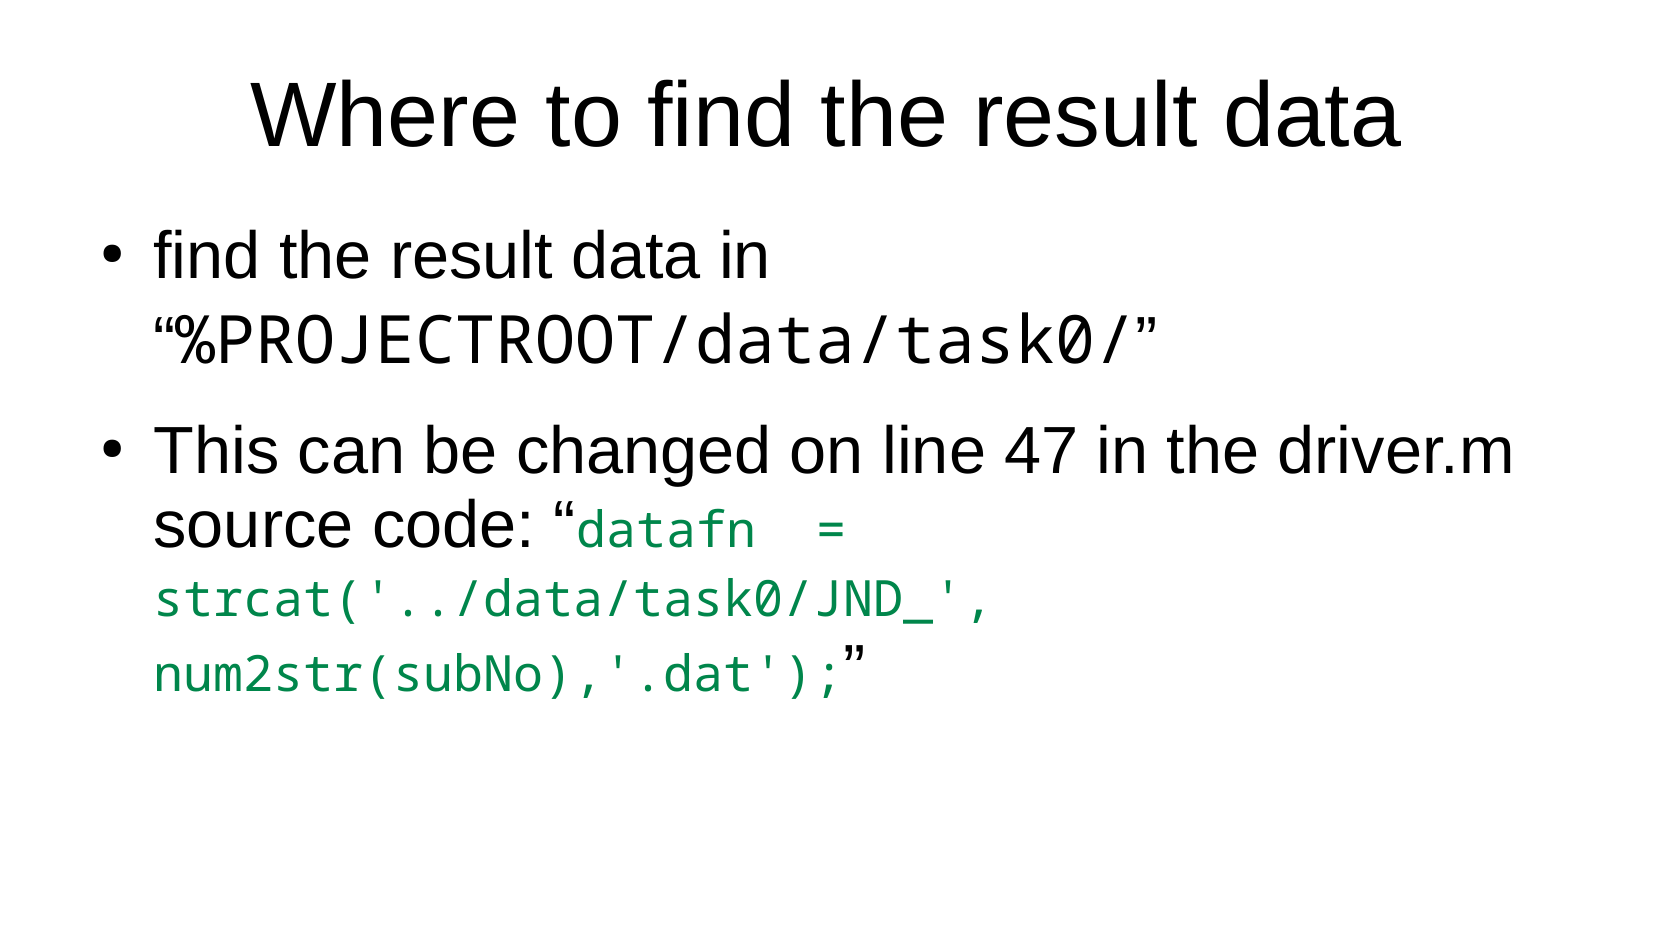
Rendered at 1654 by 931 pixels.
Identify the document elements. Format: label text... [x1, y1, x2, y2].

title Where to find the result data [82, 37, 1571, 193]
list find the result data in “%PROJECTROOT/data/task0/” This can be changed on line 47 in the driver.m source code: “datafn = strcat('../data/task0/JND_', num2str(subNo),'.dat');” [82, 217, 1571, 758]
